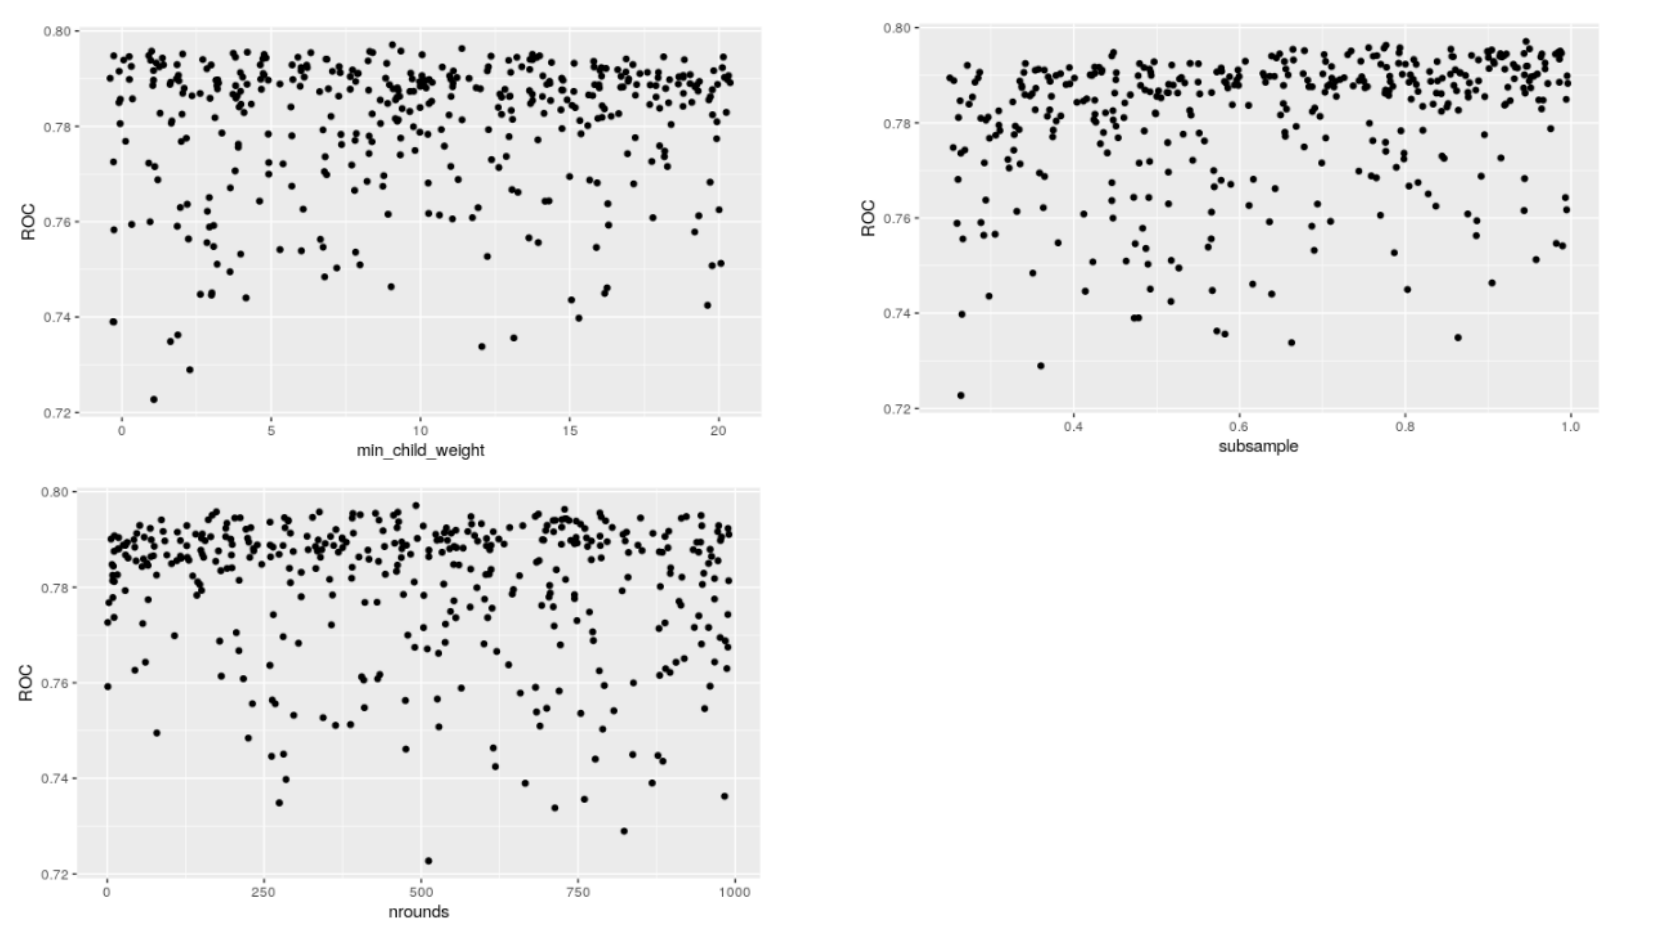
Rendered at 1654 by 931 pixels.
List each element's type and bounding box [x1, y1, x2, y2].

picture [15, 482, 766, 924]
picture [15, 20, 766, 466]
picture [855, 18, 1606, 457]
